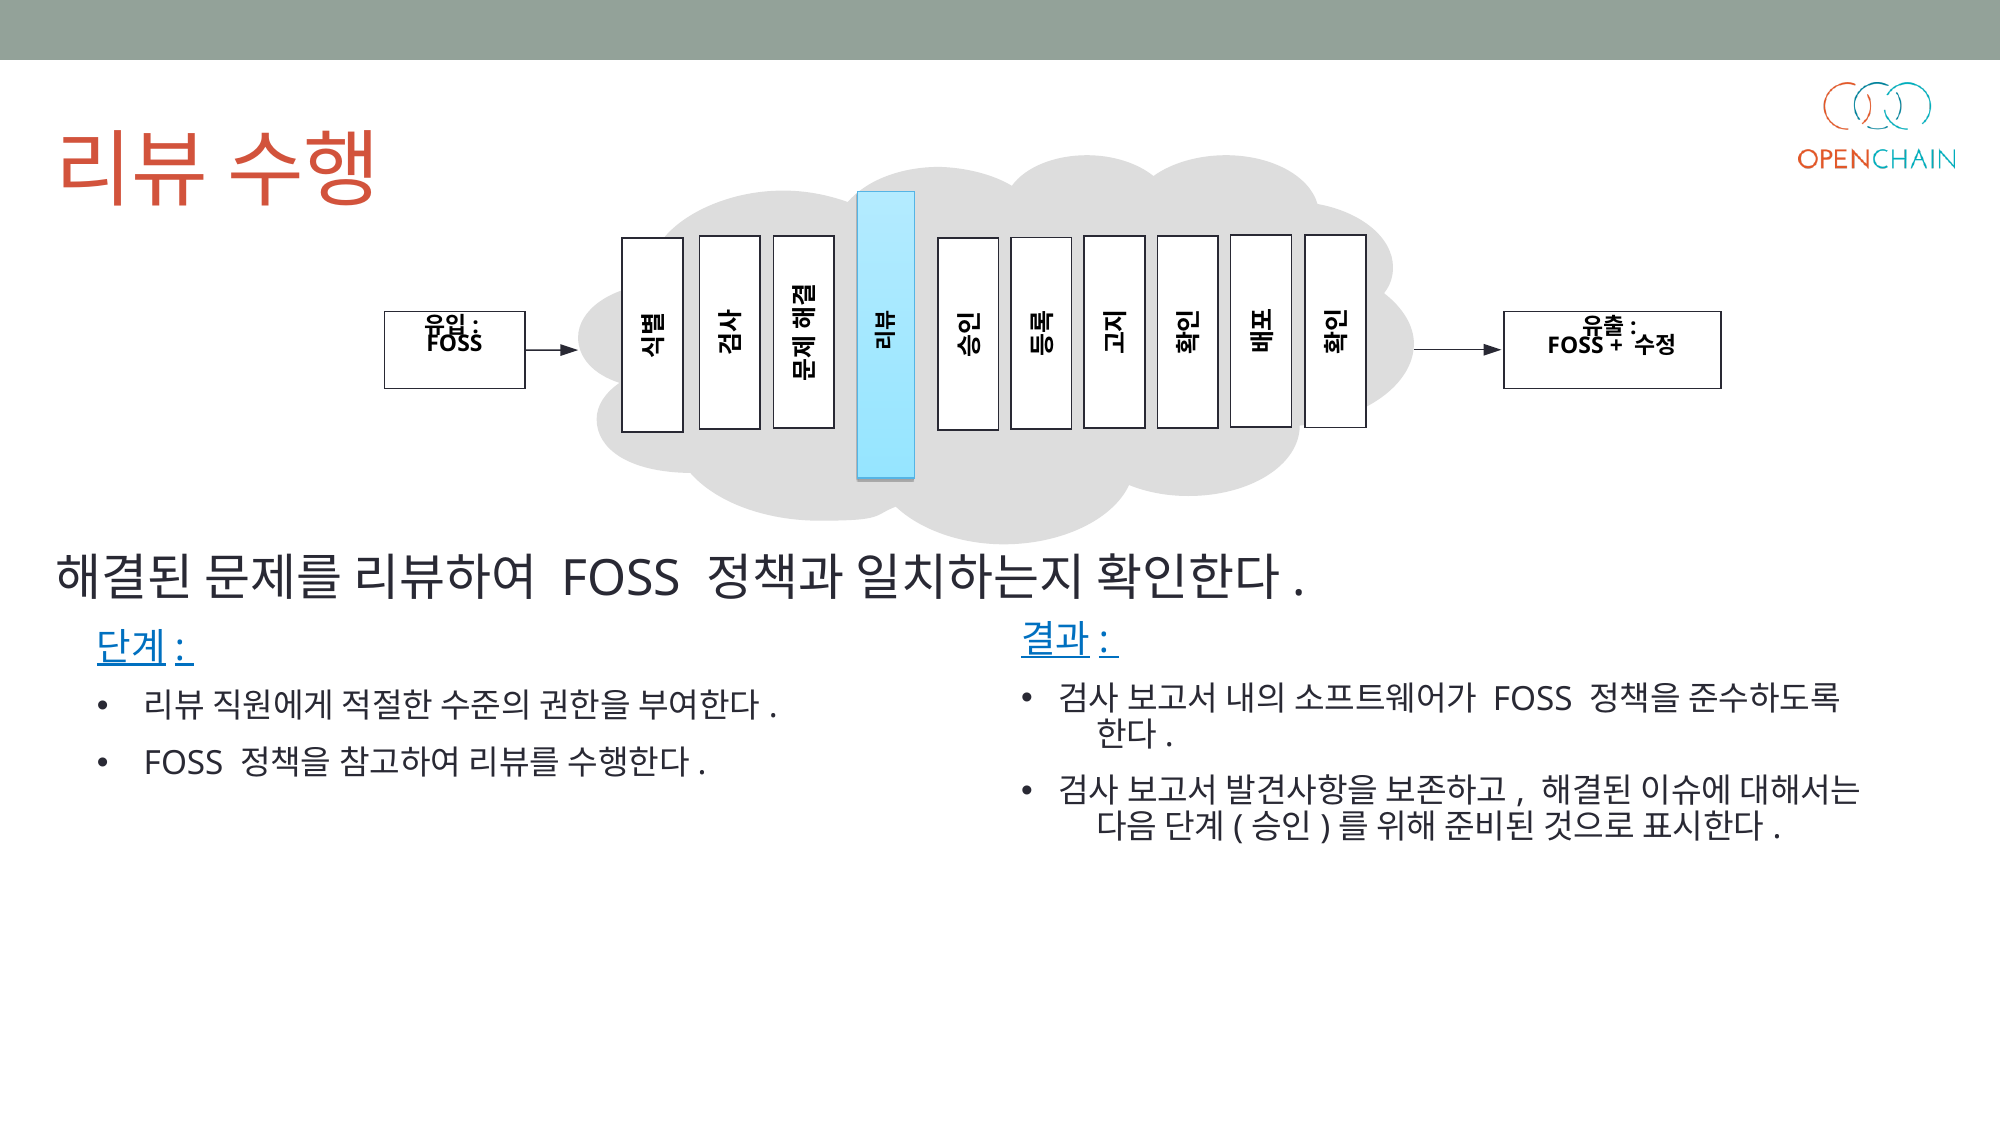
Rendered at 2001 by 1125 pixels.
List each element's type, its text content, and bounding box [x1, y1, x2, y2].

text_box 문제 해결 [774, 248, 834, 428]
text_box 승인 [938, 248, 999, 430]
text_box 해결된 문제를 리뷰하여 FOSS 정책과 일치하는지 확인한다. [40, 538, 2000, 614]
text_box 확인 [1305, 248, 1366, 427]
text_box 단계: 리뷰 직원에게 적절한 수준의 권한을 부여한다. FOSS 정책을 참고하여 리뷰를 수행한다. [81, 620, 961, 1075]
text_box 결과: 검사 보고서 내의 소프트웨어가 FOSS 정책을 준수하도록 한다. 검사 보고서 발견사항을 보존하고, 해결된 이슈에 대해서는 다음 단계(승인)를 위해 준비된 것으로 표시한다. [1005, 614, 1898, 1078]
text_box 유입: FOSS [384, 312, 525, 388]
text_box [578, 248, 1305, 538]
text_box 배포 [1231, 248, 1291, 427]
text_box 고지 [1084, 248, 1145, 428]
text_box 검사 [699, 248, 760, 429]
text_box [1366, 248, 1414, 407]
text_box 리뷰 수행 [40, 84, 1841, 248]
text_box 등록 [1011, 248, 1071, 429]
text_box 식별 [622, 248, 683, 432]
text_box 리뷰 [856, 248, 913, 474]
text_box 확인 [1157, 248, 1218, 428]
text_box 유출: FOSS + 수정 [1504, 312, 1721, 388]
